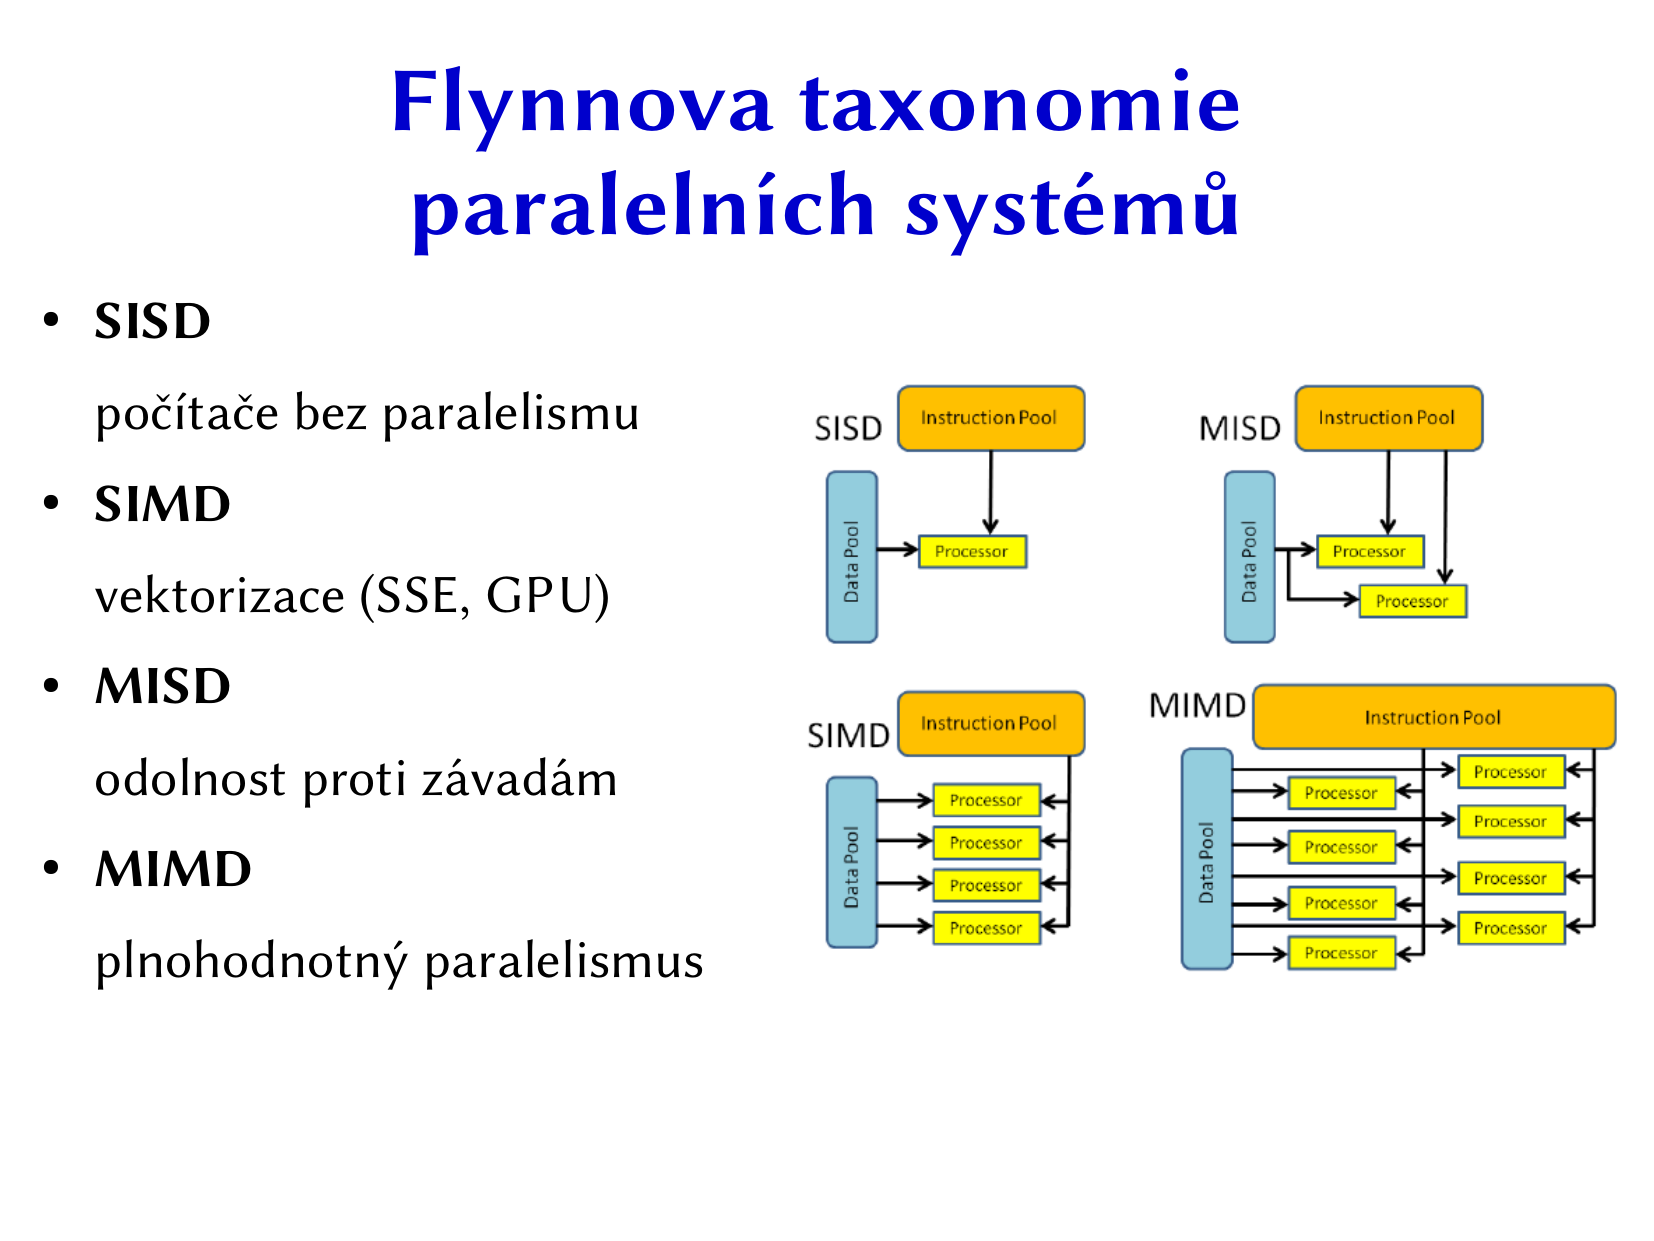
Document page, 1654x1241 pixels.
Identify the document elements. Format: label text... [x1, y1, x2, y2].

list SISD počítače bez paralelismu SIMD vektorizace (SSE, GPU) MISD odolnost proti závadám MIMD plnohodnotný paralelismus [23, 290, 1512, 1010]
title Flynnova taxonomie paralelních systémů [82, 47, 1571, 259]
picture [791, 343, 1642, 981]
